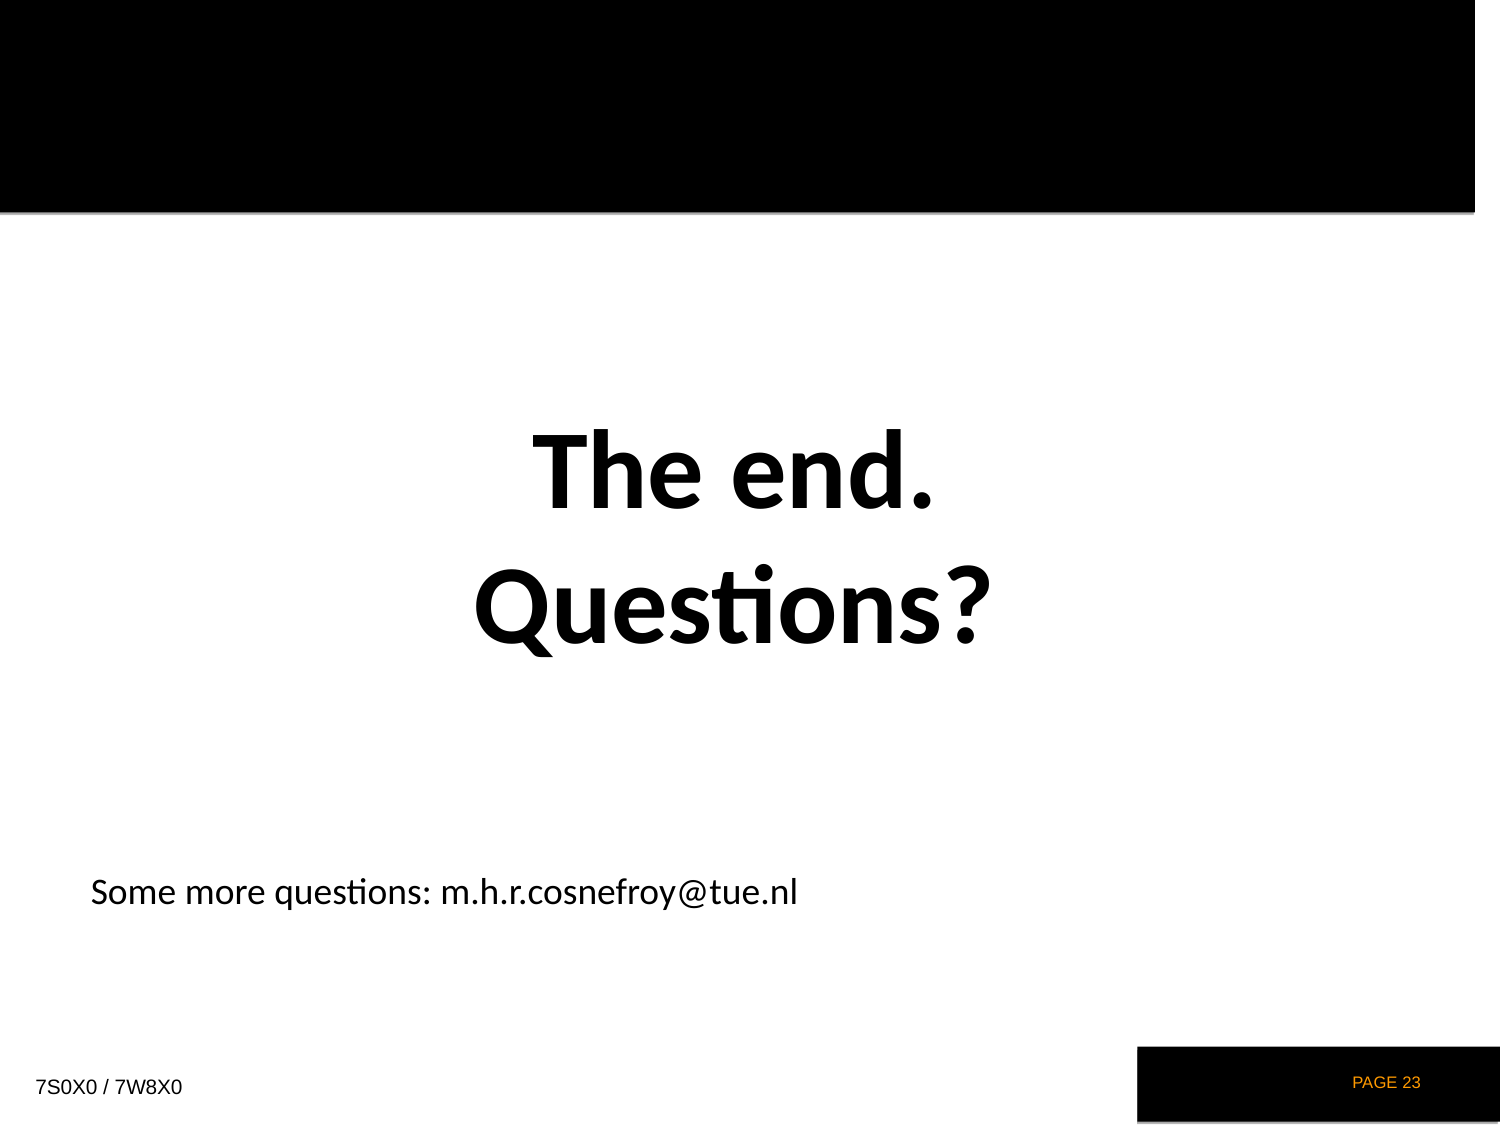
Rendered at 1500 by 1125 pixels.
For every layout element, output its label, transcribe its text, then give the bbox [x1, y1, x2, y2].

text_box The end. Questions? [458, 388, 1011, 674]
text_box PAGE 23 [1352, 1066, 1453, 1098]
text_box [0, 0, 1475, 213]
text_box [1137, 1046, 1500, 1122]
text_box 7S0X0 / 7W8X0 [35, 1070, 76, 1102]
text_box Some more questions: m.h.r.cosnefroy@tue.nl [76, 859, 1409, 1125]
